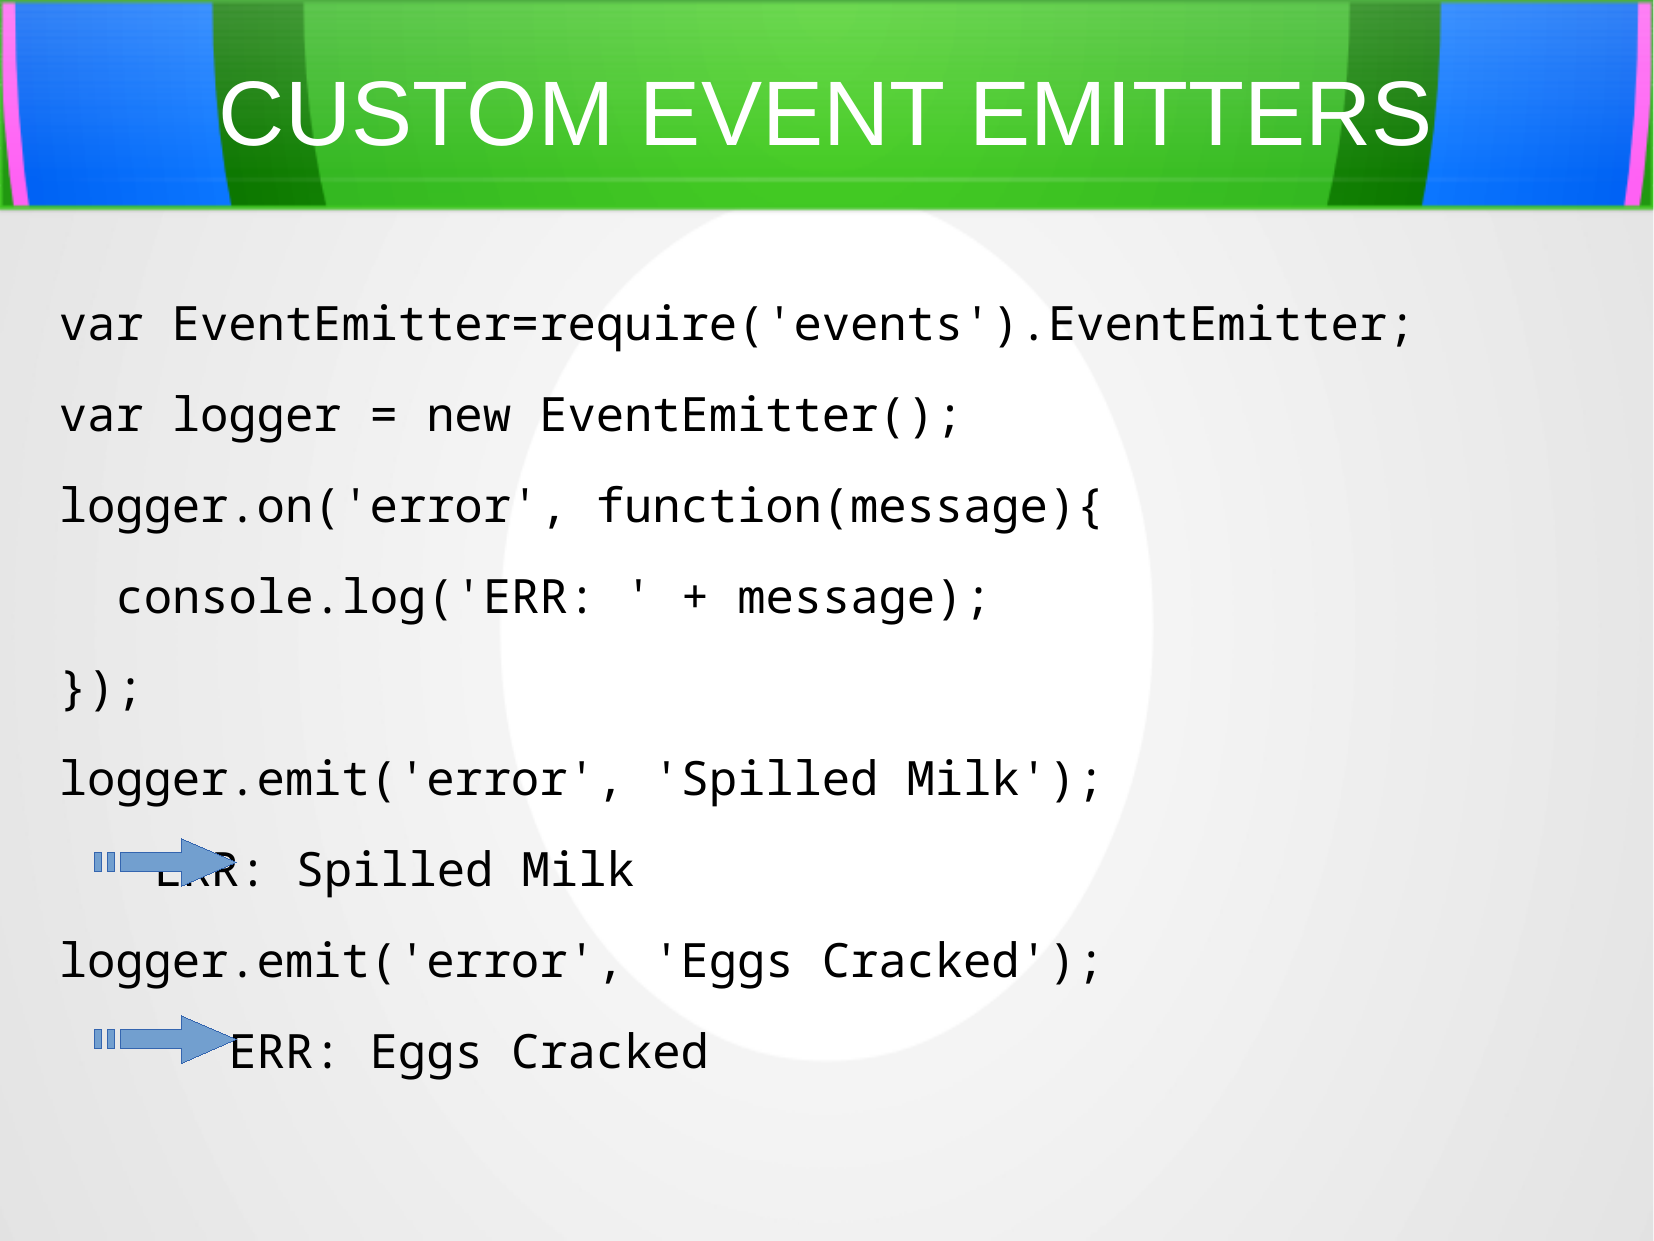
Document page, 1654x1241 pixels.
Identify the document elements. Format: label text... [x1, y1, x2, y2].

text_box [120, 1015, 237, 1064]
picture [0, 0, 1654, 1241]
list var EventEmitter=require('events').EventEmitter; var logger = new EventEmitter(); logger.on('error', function(message){ console.log('ERR: ' + message); }); logger.emit('error', 'Spilled Milk'); ERR: Spilled Milk logger.emit('error', 'Eggs Cracked'); ERR: Eggs Cracked [59, 290, 1654, 1087]
text_box [94, 1029, 102, 1049]
text_box [94, 852, 102, 872]
text_box [120, 838, 237, 887]
text_box [107, 852, 115, 872]
text_box [107, 1029, 115, 1049]
title CUSTOM EVENT EMITTERS [82, 49, 1571, 179]
